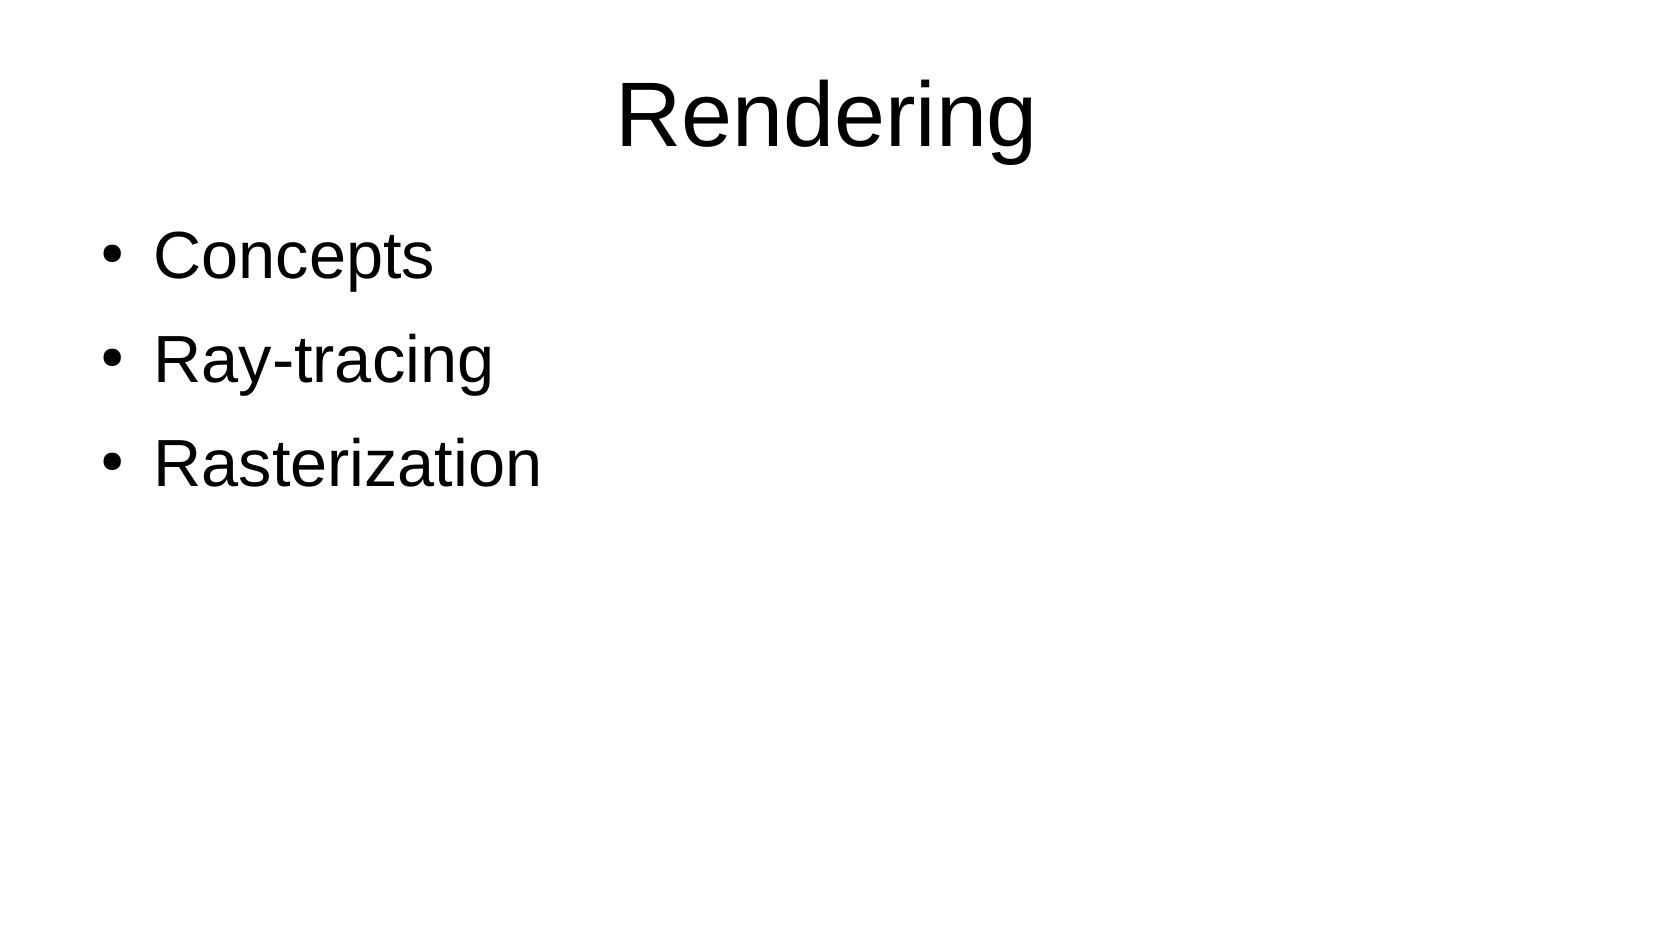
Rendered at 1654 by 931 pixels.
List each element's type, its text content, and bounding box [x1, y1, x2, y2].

list Concepts Ray-tracing Rasterization [82, 217, 1571, 758]
title Rendering [82, 37, 1571, 193]
